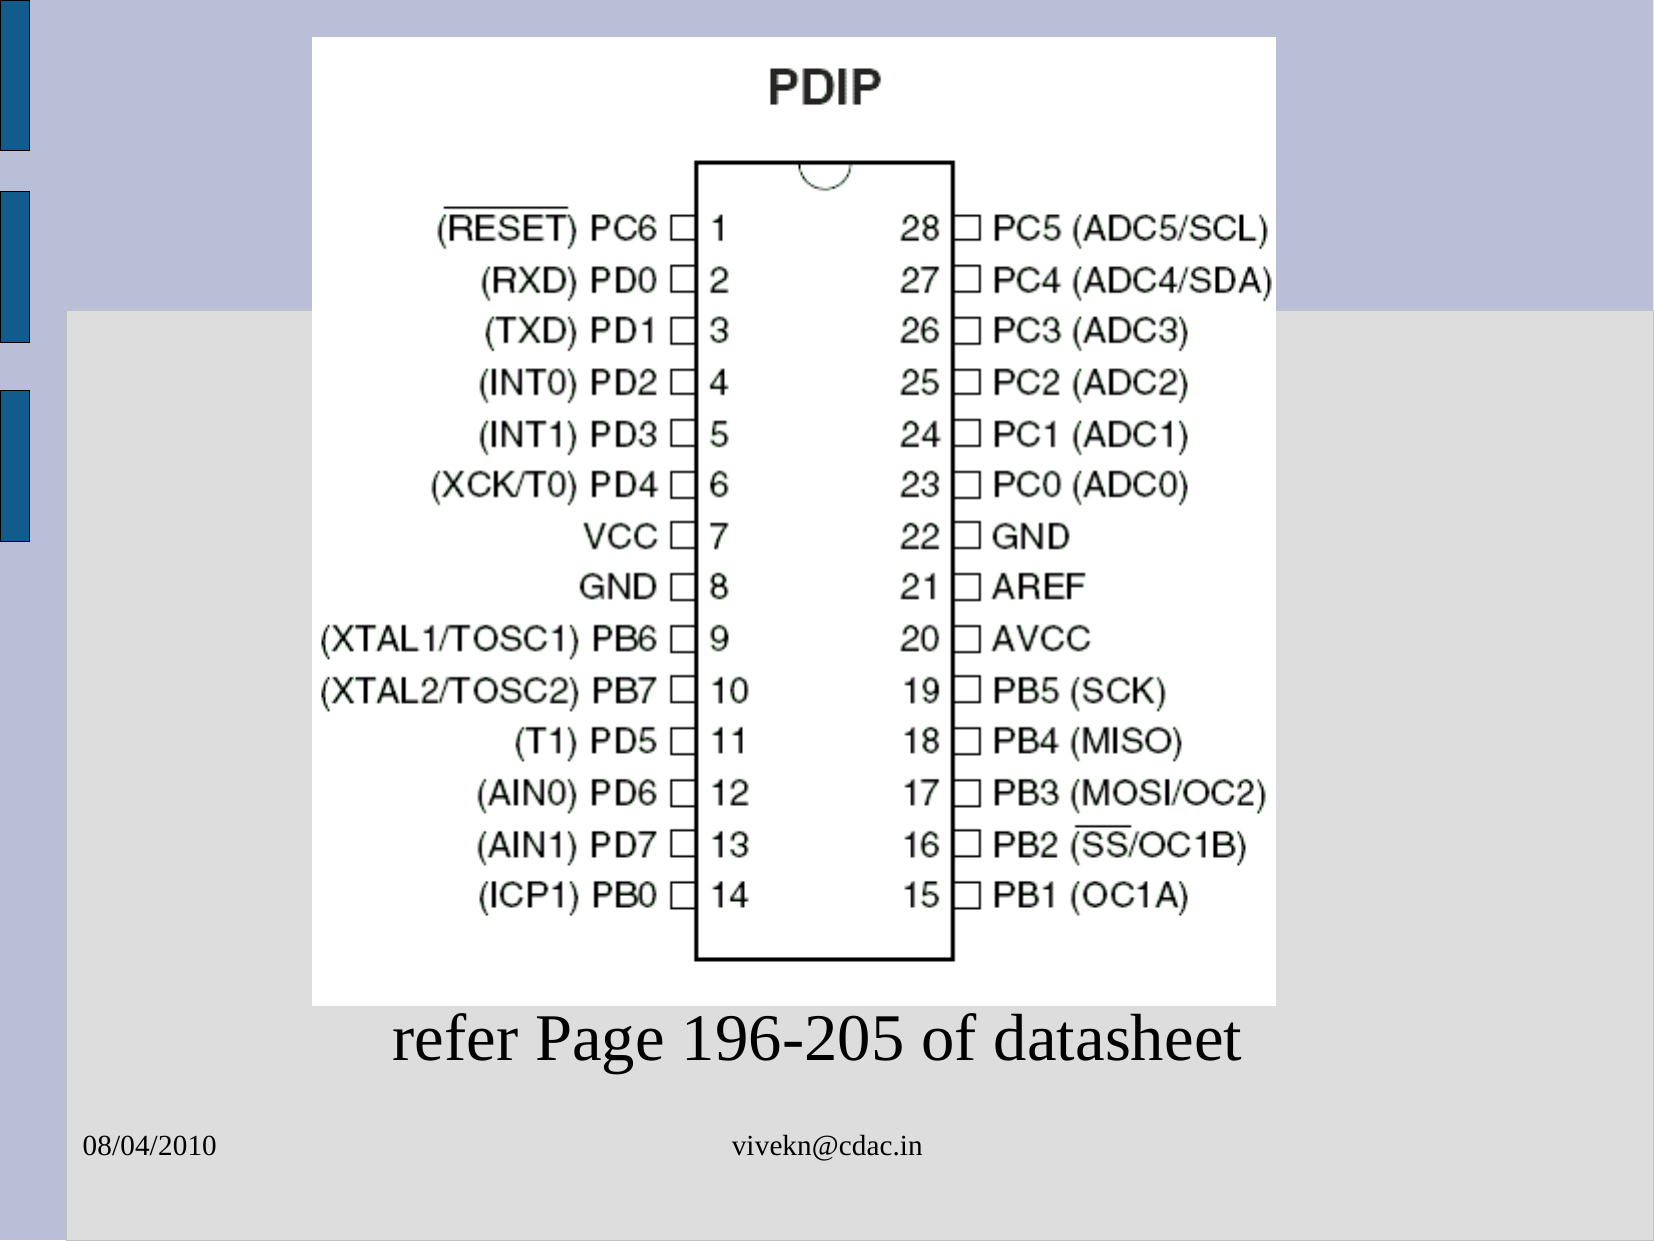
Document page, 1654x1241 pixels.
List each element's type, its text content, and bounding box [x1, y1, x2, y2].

picture [312, 37, 1276, 1006]
subtitle refer Page 196-205 of datasheet [82, 975, 1571, 1102]
